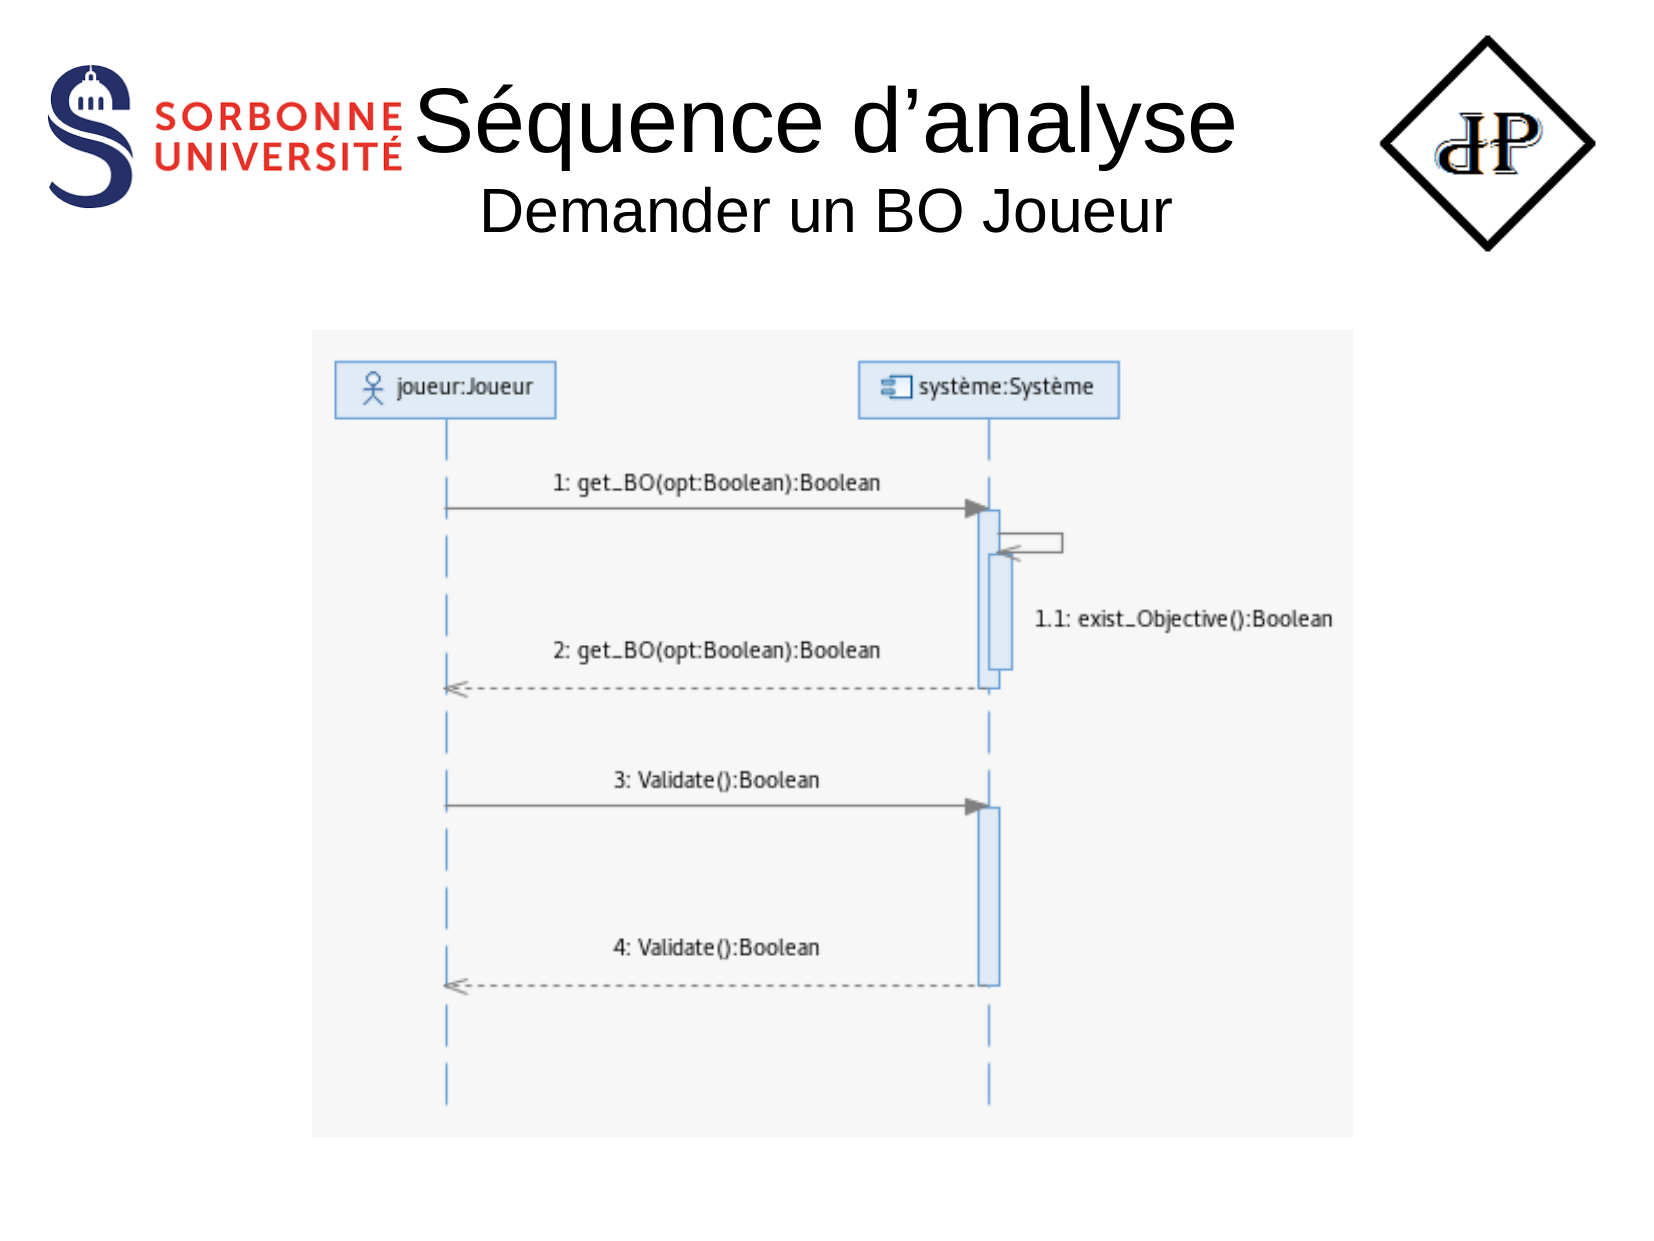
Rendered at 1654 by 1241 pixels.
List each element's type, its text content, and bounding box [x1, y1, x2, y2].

picture [312, 330, 1353, 1138]
picture [47, 64, 82, 209]
picture [1370, 29, 1608, 257]
title Séquence d’analyse Demander un BO Joueur [82, 49, 1571, 257]
